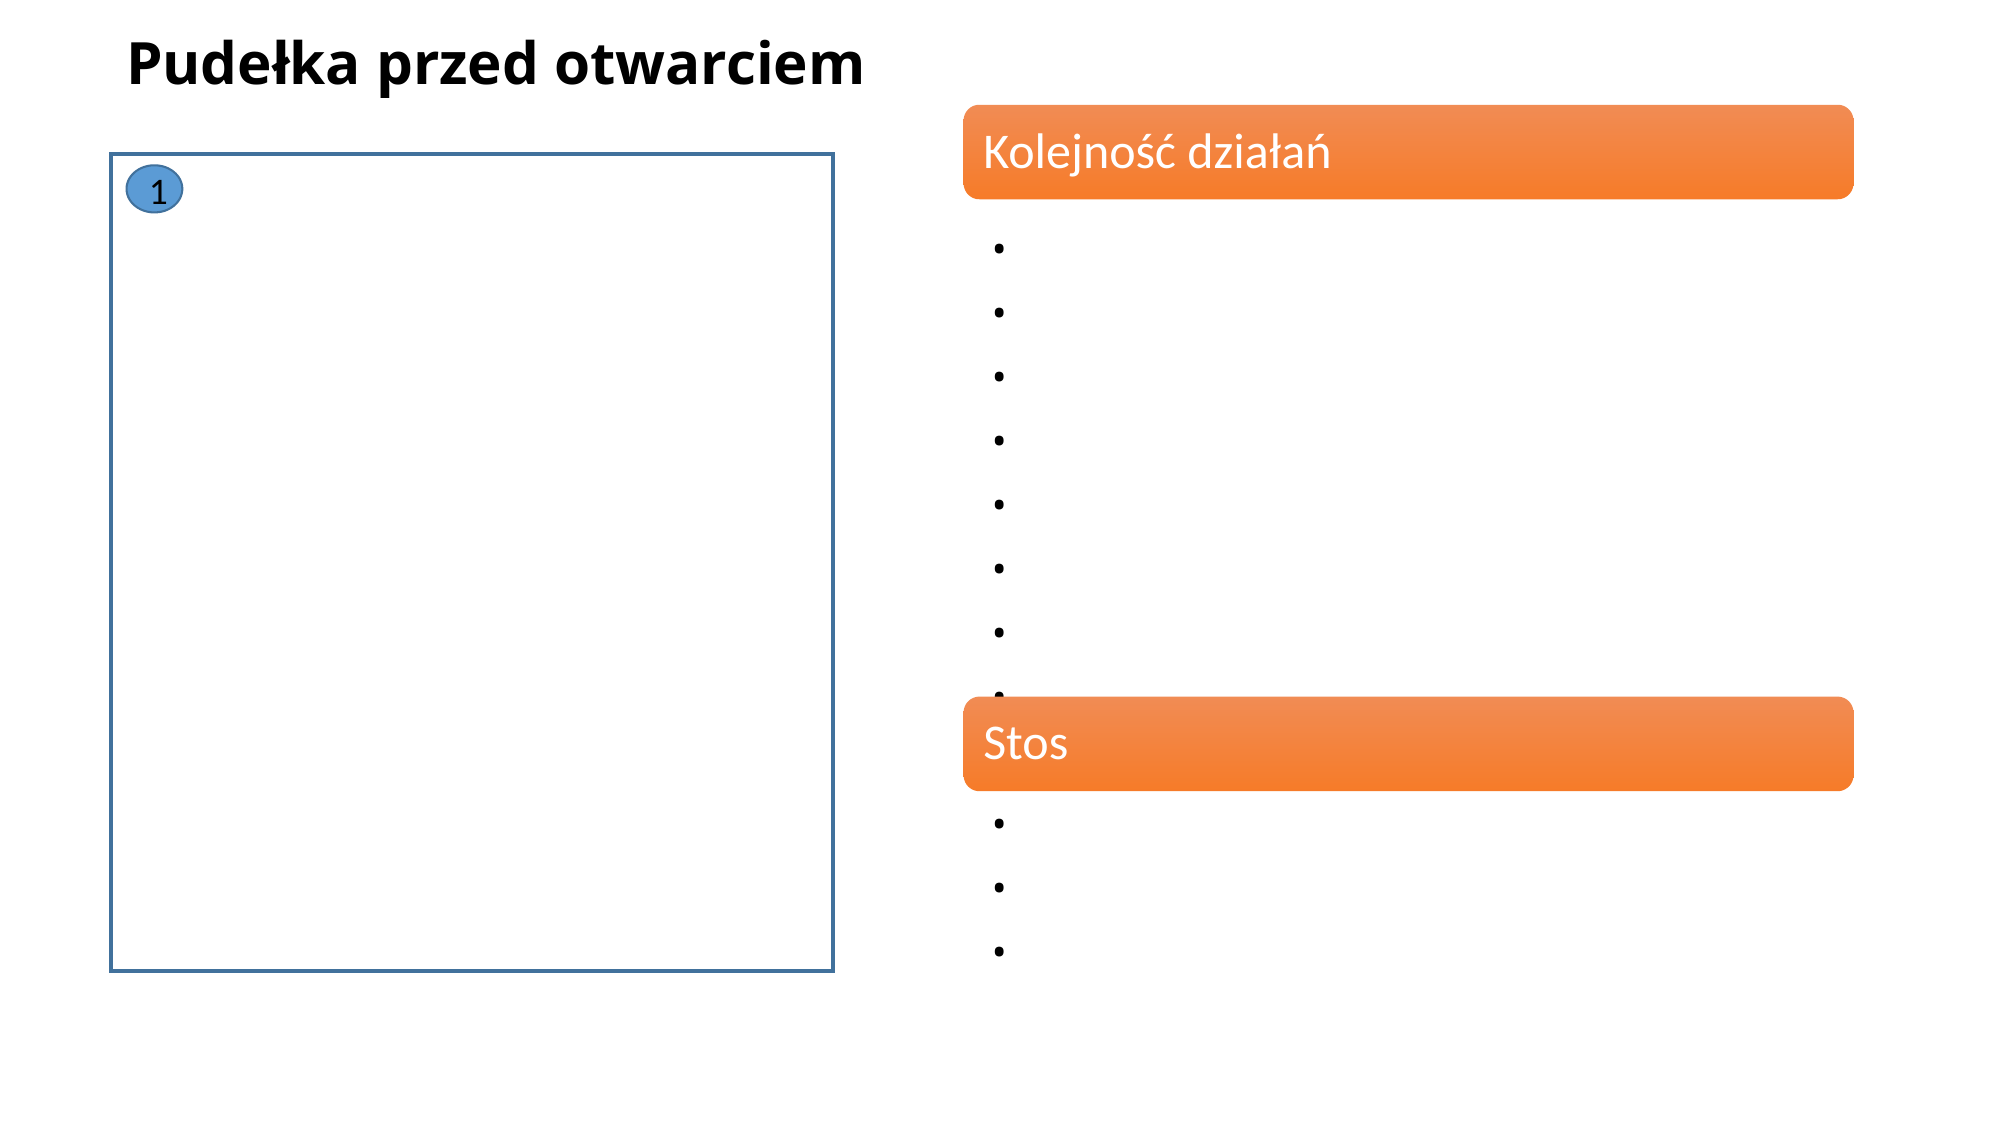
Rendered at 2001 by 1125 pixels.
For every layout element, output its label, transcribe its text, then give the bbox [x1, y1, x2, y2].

text_box [126, 168, 183, 213]
text_box Pudełka przed otwarciem [110, 19, 2000, 106]
text_box Stos [963, 696, 1854, 792]
text_box 1 [133, 159, 168, 197]
text_box Kolejność działań [963, 106, 1854, 200]
